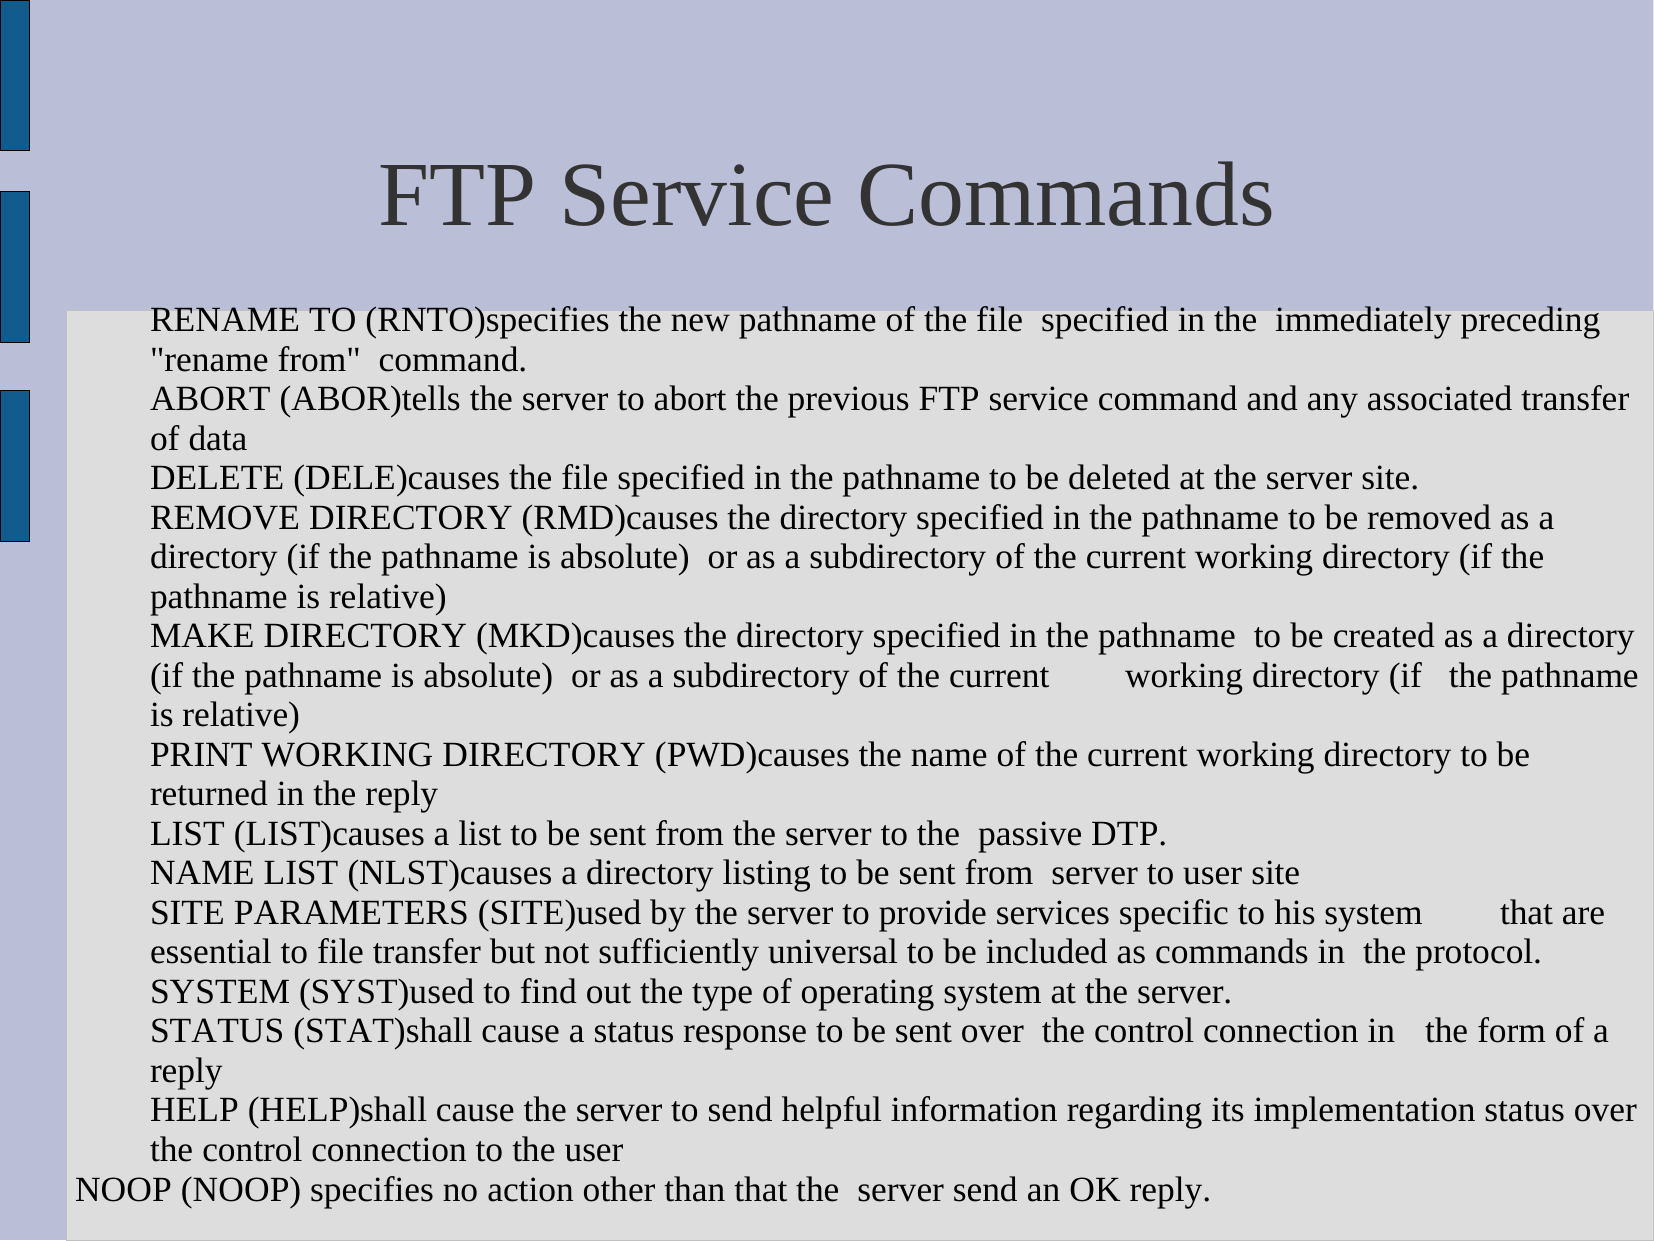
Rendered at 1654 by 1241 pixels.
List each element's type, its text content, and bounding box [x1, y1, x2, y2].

list RENAME TO (RNTO)specifies the new pathname of the file specified in the immediately preceding "rename from" command. ABORT (ABOR)tells the server to abort the previous FTP service command and any associated transfer of data DELETE (DELE)causes the file specified in the pathname to be deleted at the server site. REMOVE DIRECTORY (RMD)causes the directory specified in the pathname to be removed as a directory (if the pathname is absolute) or as a subdirectory of the current working directory (if the pathname is relative) MAKE DIRECTORY (MKD)causes the directory specified in the pathname to be created as a directory (if the pathname is absolute) or as a subdirectory of the current working directory (if the pathname is relative) PRINT WORKING DIRECTORY (PWD)causes the name of the current working directory to be returned in the reply LIST (LIST)causes a list to be sent from the server to the passive DTP. NAME LIST (NLST)causes a directory listing to be sent from server to user site SITE PARAMETERS (SITE)used by the server to provide services specific to his system that are essential to file transfer but not sufficiently universal to be included as commands in the protocol. SYSTEM (SYST)used to find out the type of operating system at the server. STATUS (STAT)shall cause a status response to be sent over the control connection in the form of a reply HELP (HELP)shall cause the server to send helpful information regarding its implementation status over the control connection to the user NOOP (NOOP) specifies no action other than that the server send an OK reply. [75, 300, 1651, 1241]
title FTP Service Commands [121, 91, 1534, 299]
